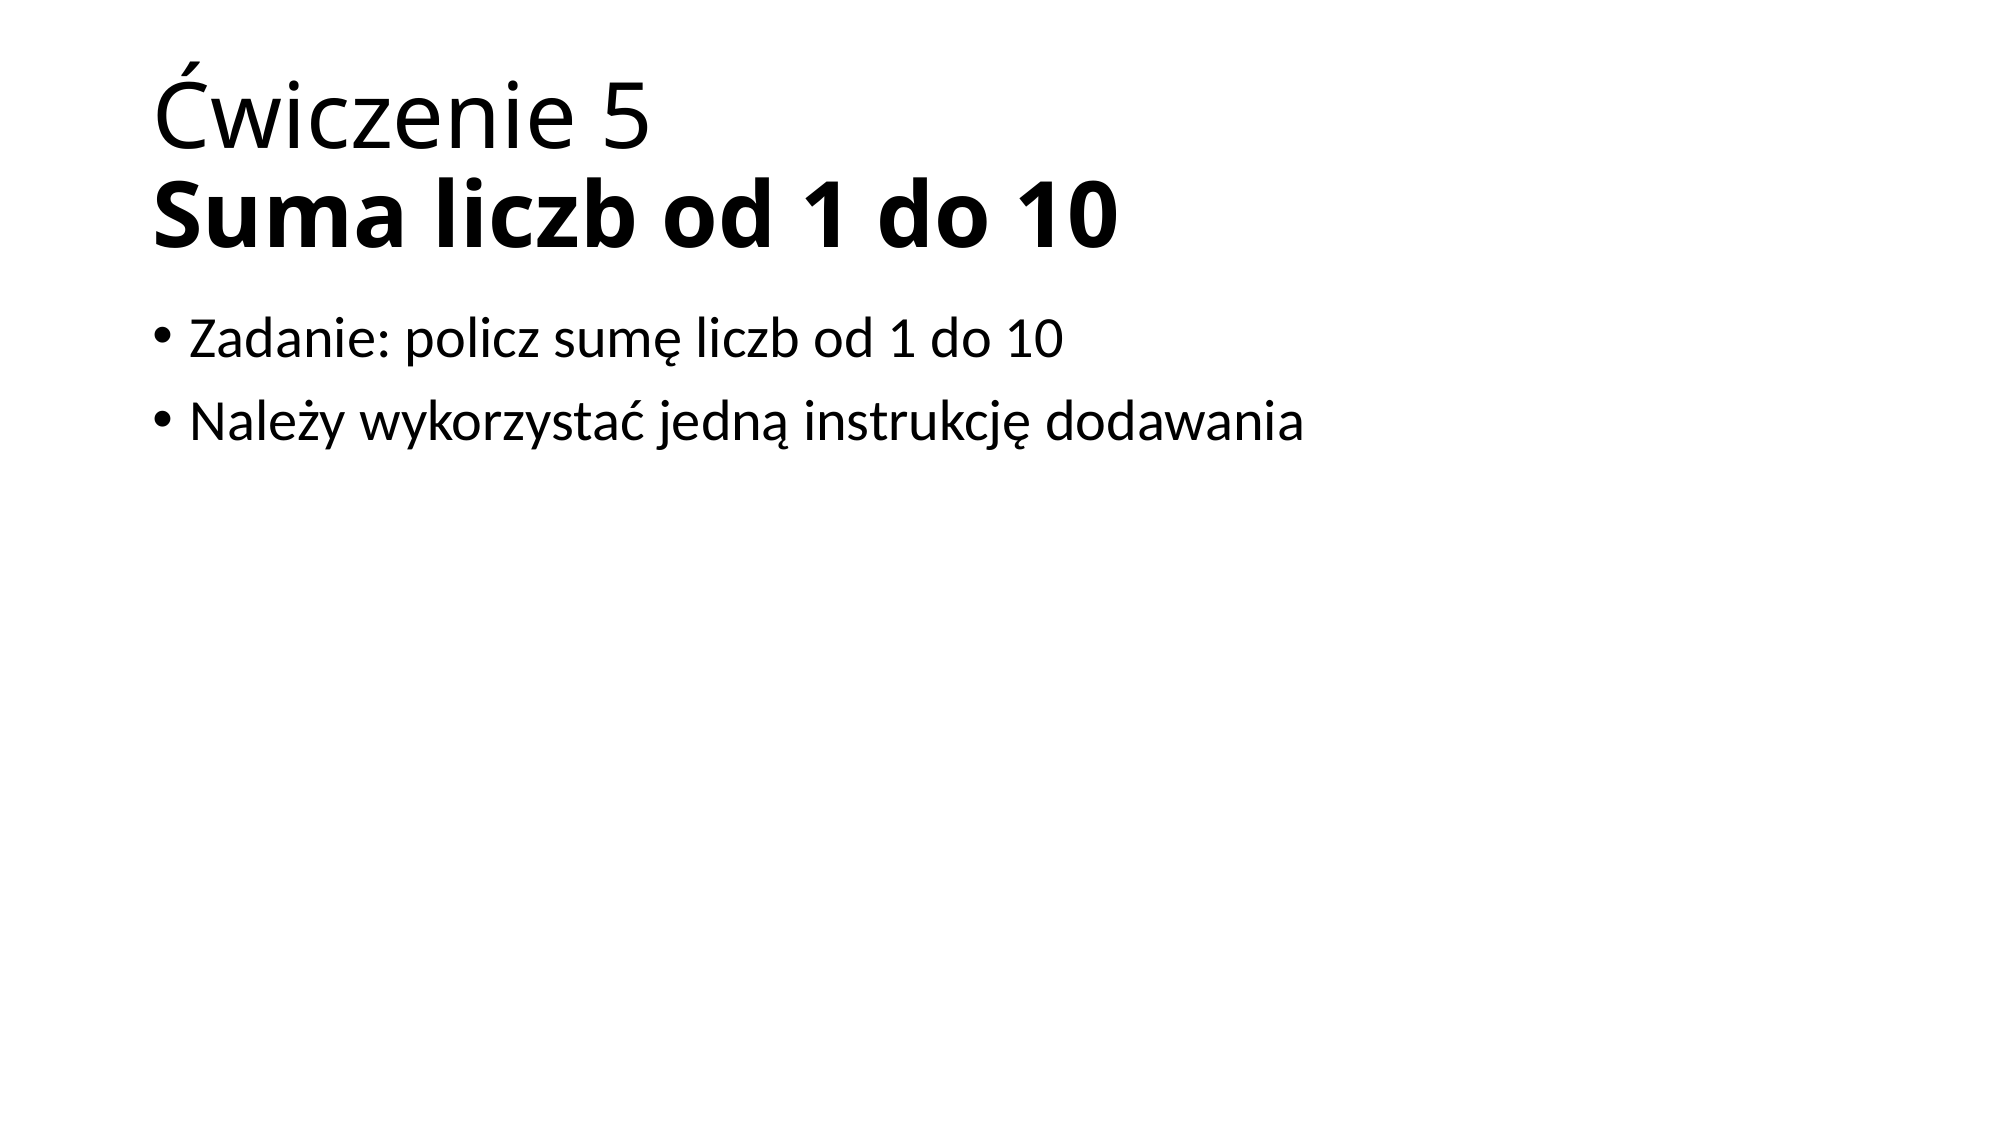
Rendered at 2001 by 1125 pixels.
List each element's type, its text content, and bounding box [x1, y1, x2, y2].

title Ćwiczenie 5 Suma liczb od 1 do 10 [137, 59, 1863, 278]
list Zadanie: policz sumę liczb od 1 do 10 Należy wykorzystać jedną instrukcję dodawania [137, 299, 1863, 1014]
